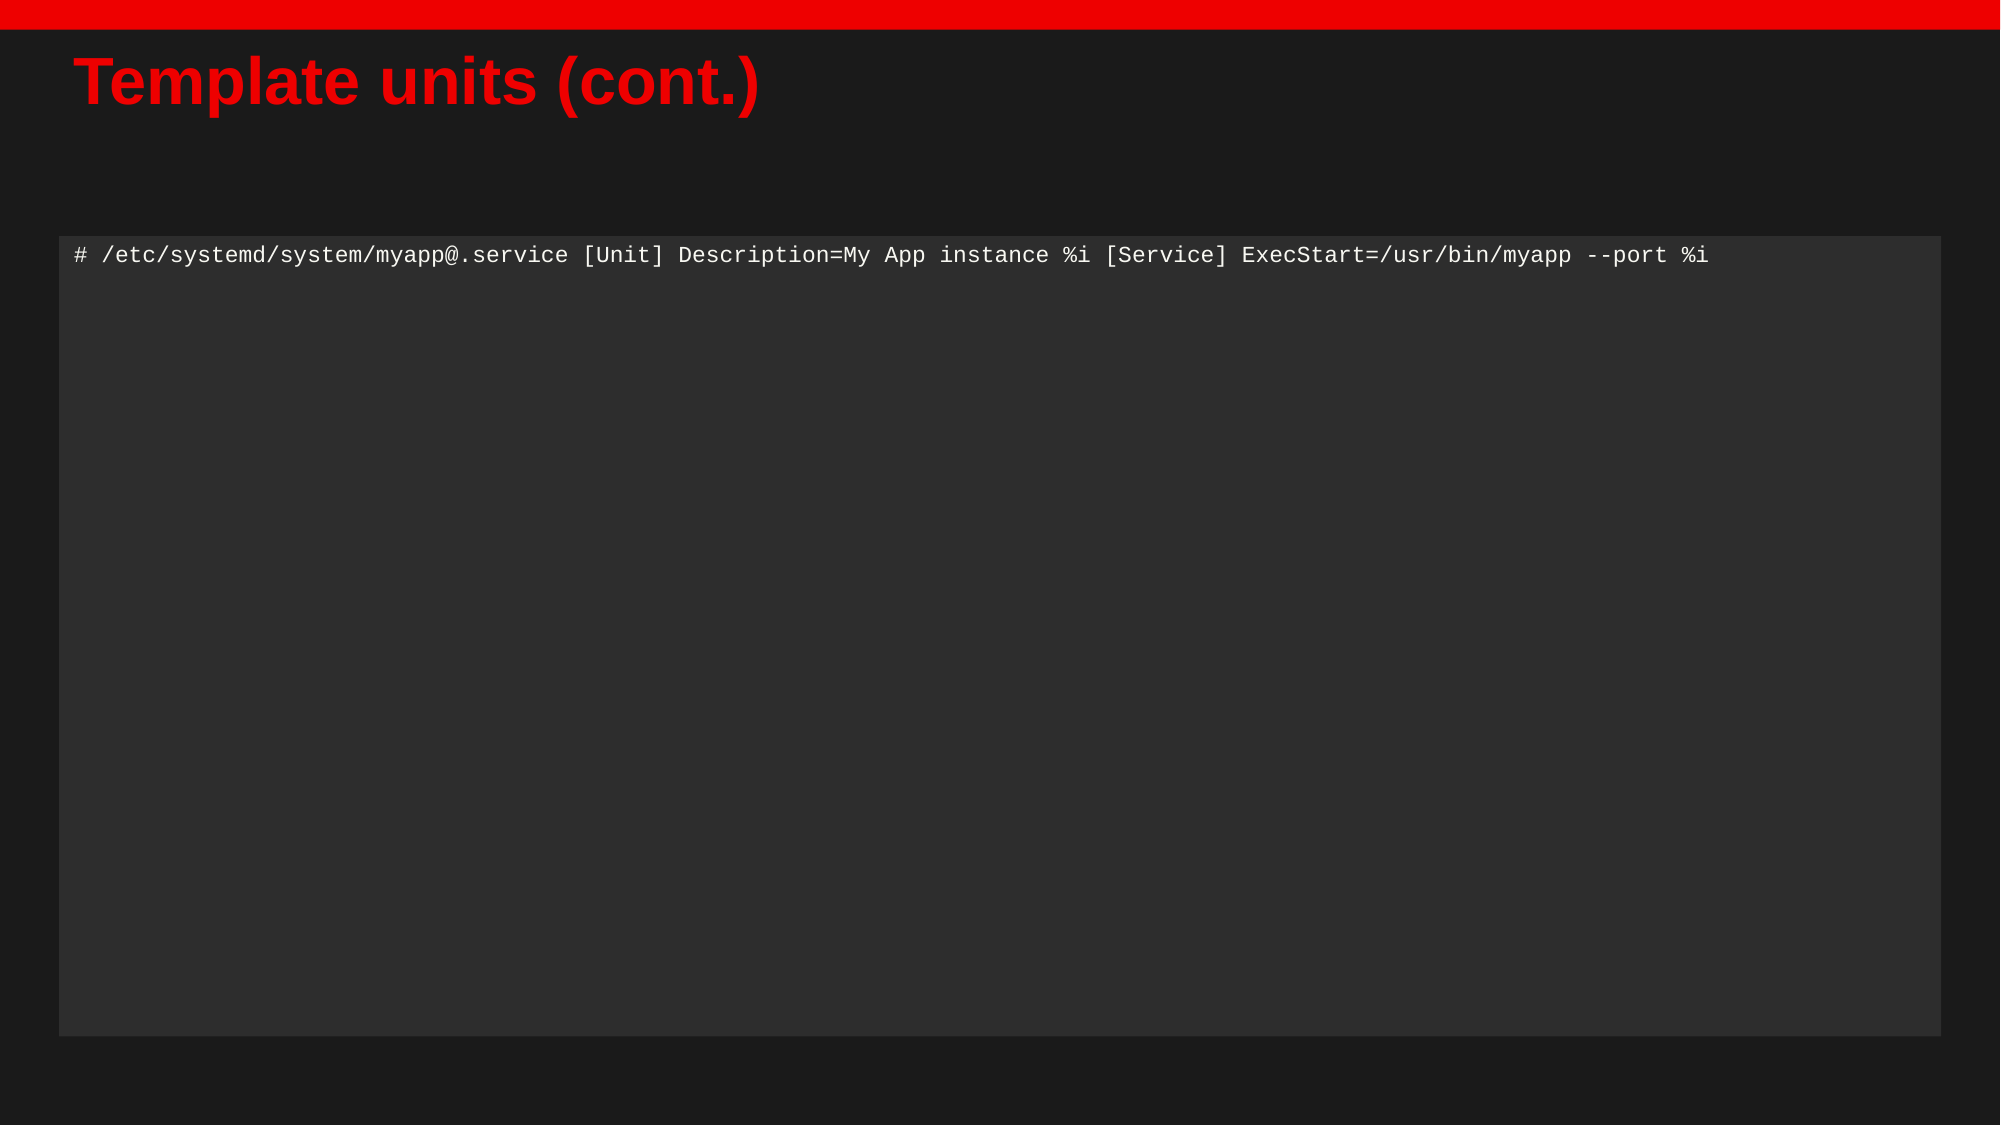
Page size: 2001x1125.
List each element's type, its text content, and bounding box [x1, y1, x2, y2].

text_box # /etc/systemd/system/myapp@.service [Unit] Description=My App instance %i [Service] ExecStart=/usr/bin/myapp --port %i [59, 236, 1942, 1037]
text_box Template units (cont.) [59, 36, 1942, 208]
text_box [0, 0, 2001, 30]
